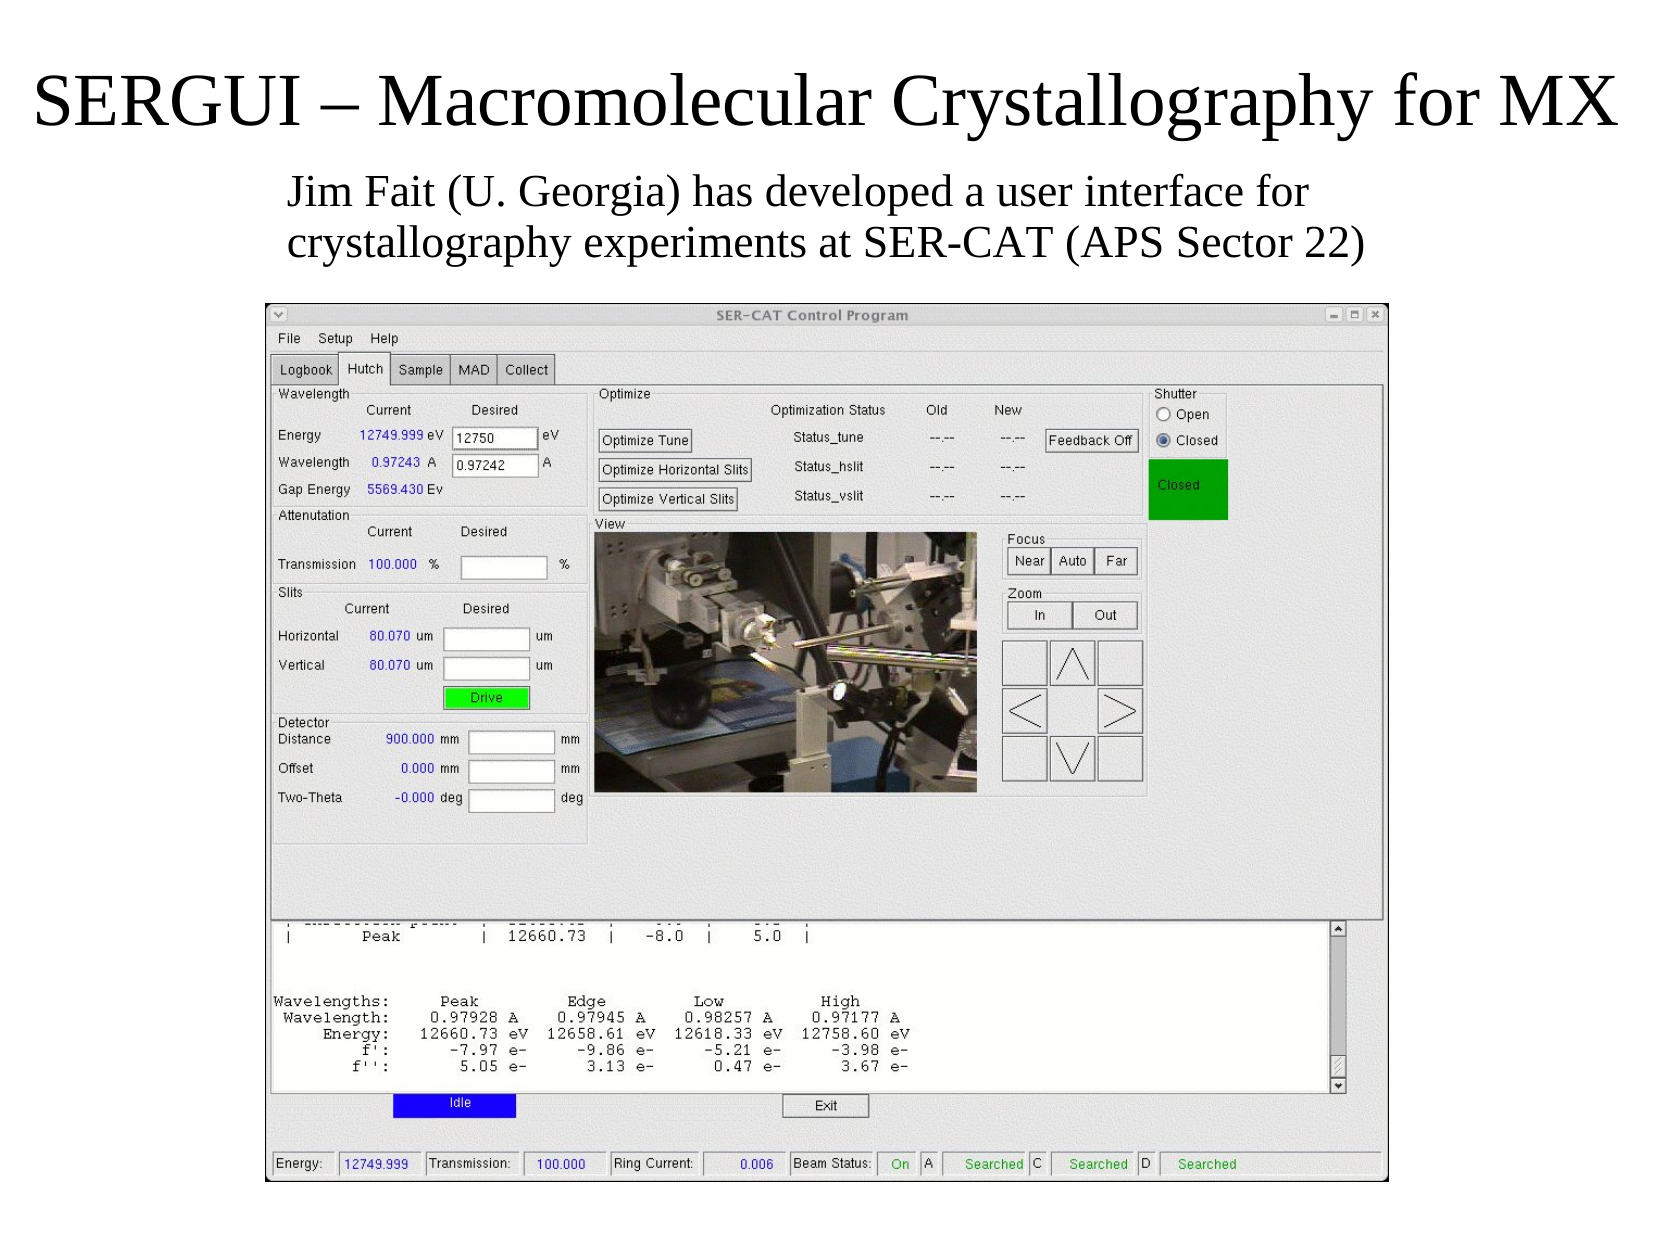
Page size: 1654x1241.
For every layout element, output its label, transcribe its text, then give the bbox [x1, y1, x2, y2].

text_box SERGUI – Macromolecular Crystallography for MX [32, 58, 1622, 143]
text_box Jim Fait (U. Georgia) has developed a user interface for crystallography experiments at SER-CAT (APS Sector 22) [286, 165, 1367, 268]
picture [265, 303, 1389, 1182]
